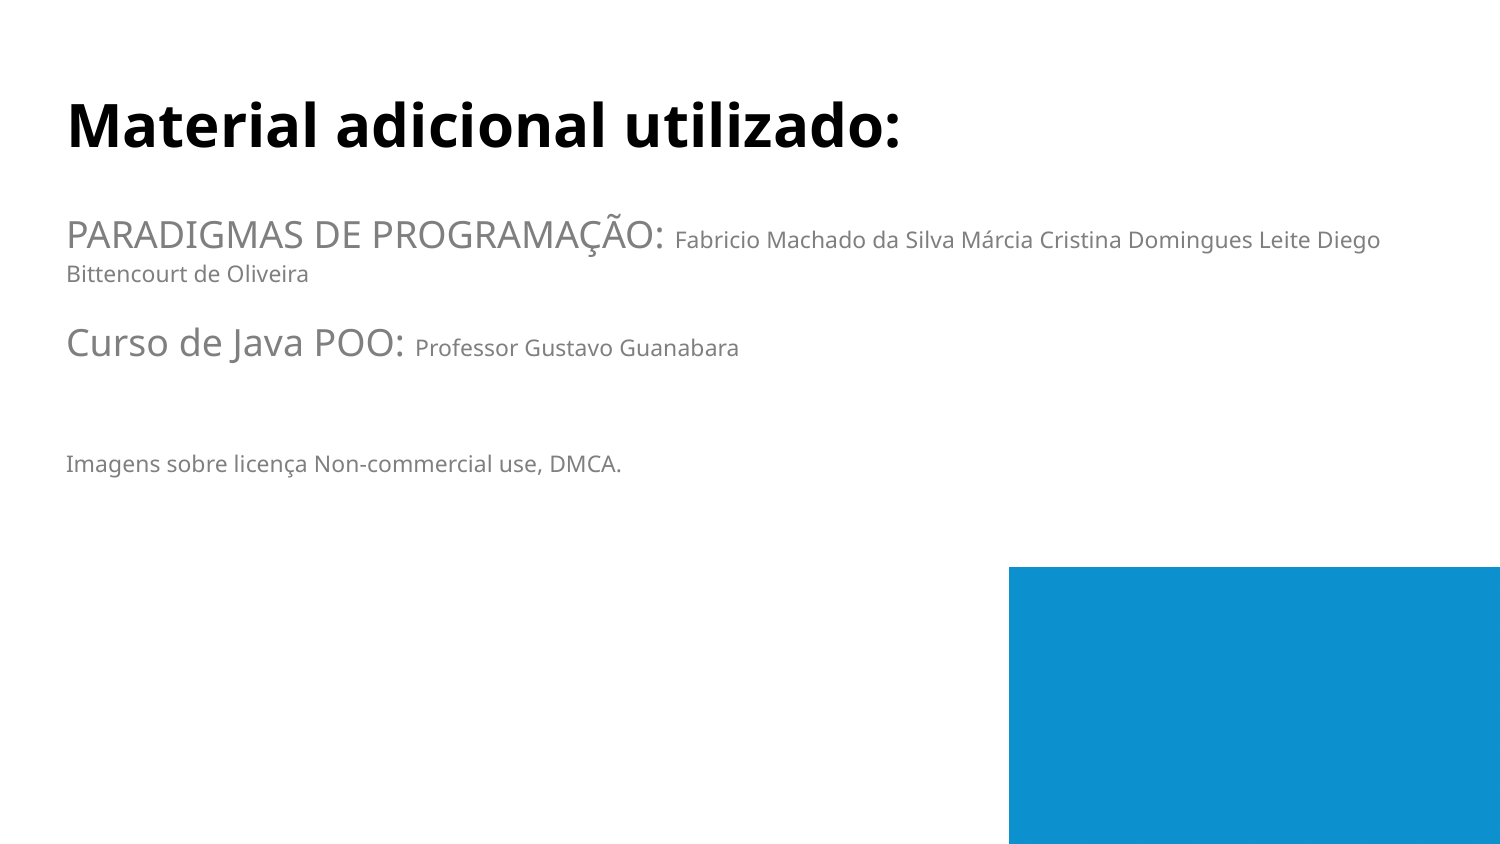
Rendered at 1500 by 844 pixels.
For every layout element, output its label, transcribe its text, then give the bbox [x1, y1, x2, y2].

list PARADIGMAS DE PROGRAMAÇÃO: Fabricio Machado da Silva Márcia Cristina Domingues Leite Diego Bittencourt de Oliveira Curso de Java POO: Professor Gustavo Guanabara Imagens sobre licença Non-commercial use, DMCA. [51, 189, 1449, 750]
title Material adicional utilizado: [51, 72, 1449, 176]
